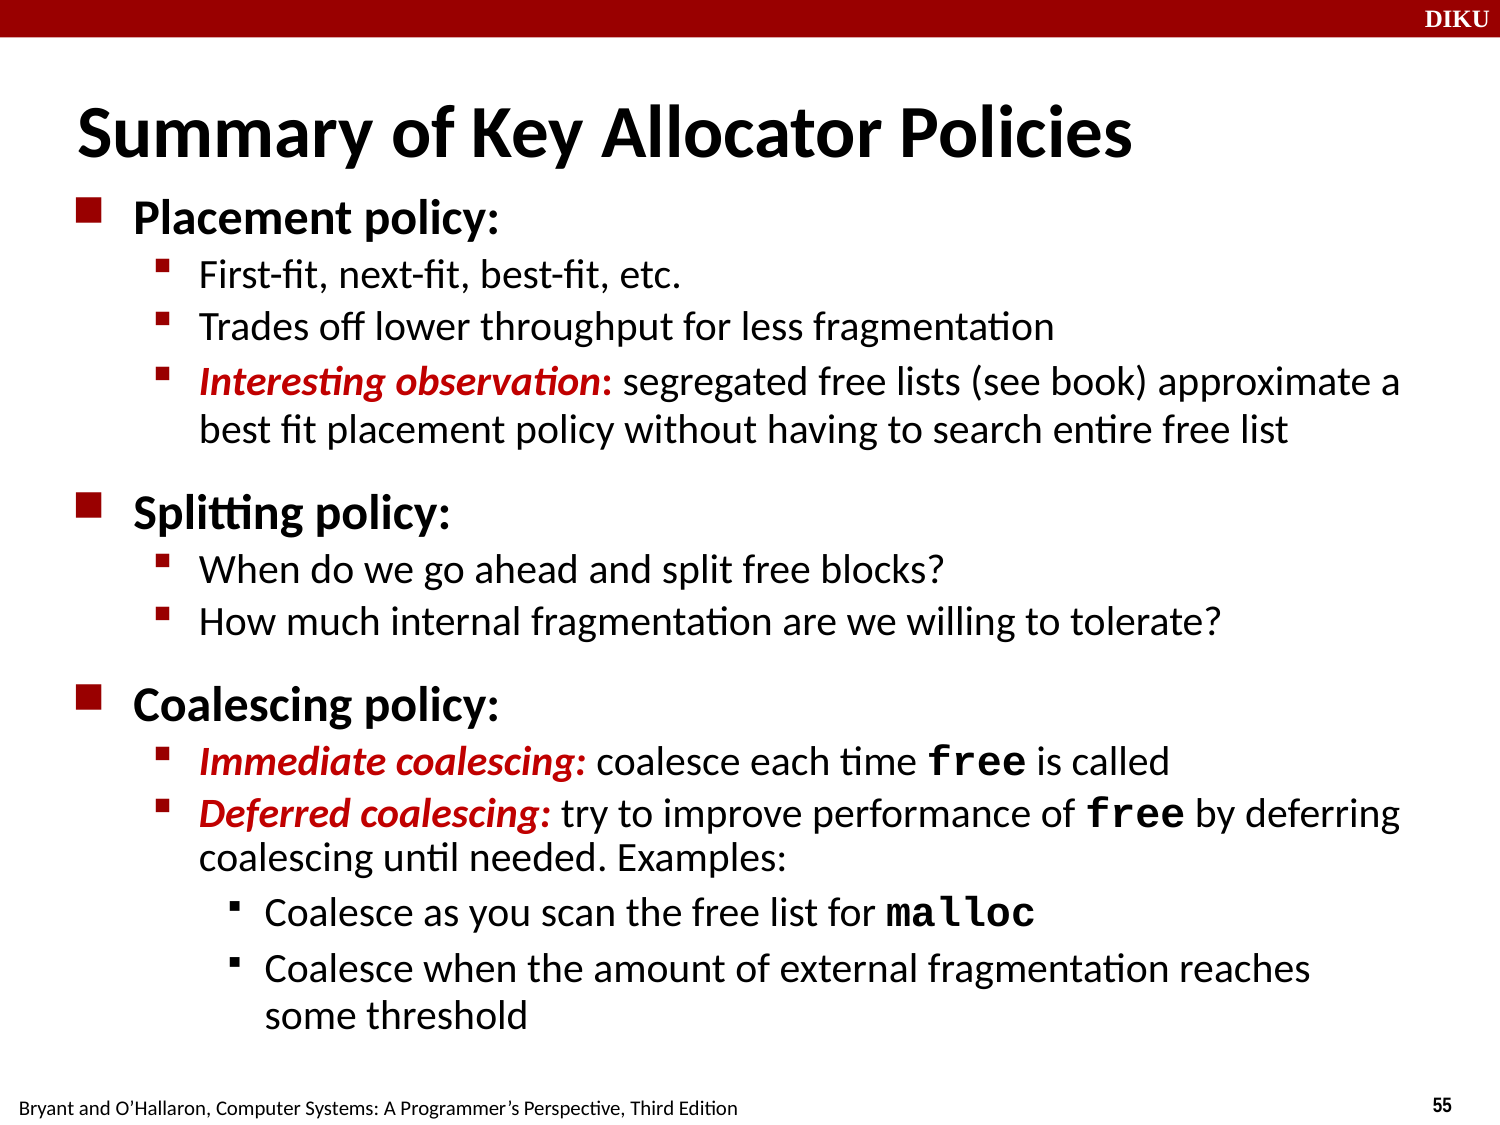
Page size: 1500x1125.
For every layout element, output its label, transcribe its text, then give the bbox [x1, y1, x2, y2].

text_box Summary of Key Allocator Policies [62, 80, 1438, 175]
text_box Placement policy: First-fit, next-fit, best-fit, etc. Trades off lower throughput for less fragmentation Interesting observation: segregated free lists (see book) approximate a best fit placement policy without having to search entire free list Splitting policy: When do we go ahead and split free blocks? How much internal fragmentation are we willing to tolerate? Coalescing policy: Immediate coalescing: coalesce each time free is called Deferred coalescing: try to improve performance of free by deferring coalescing until needed. Examples: Coalesce as you scan the free list for malloc Coalesce when the amount of external fragmentation reaches some threshold [62, 187, 1425, 1090]
